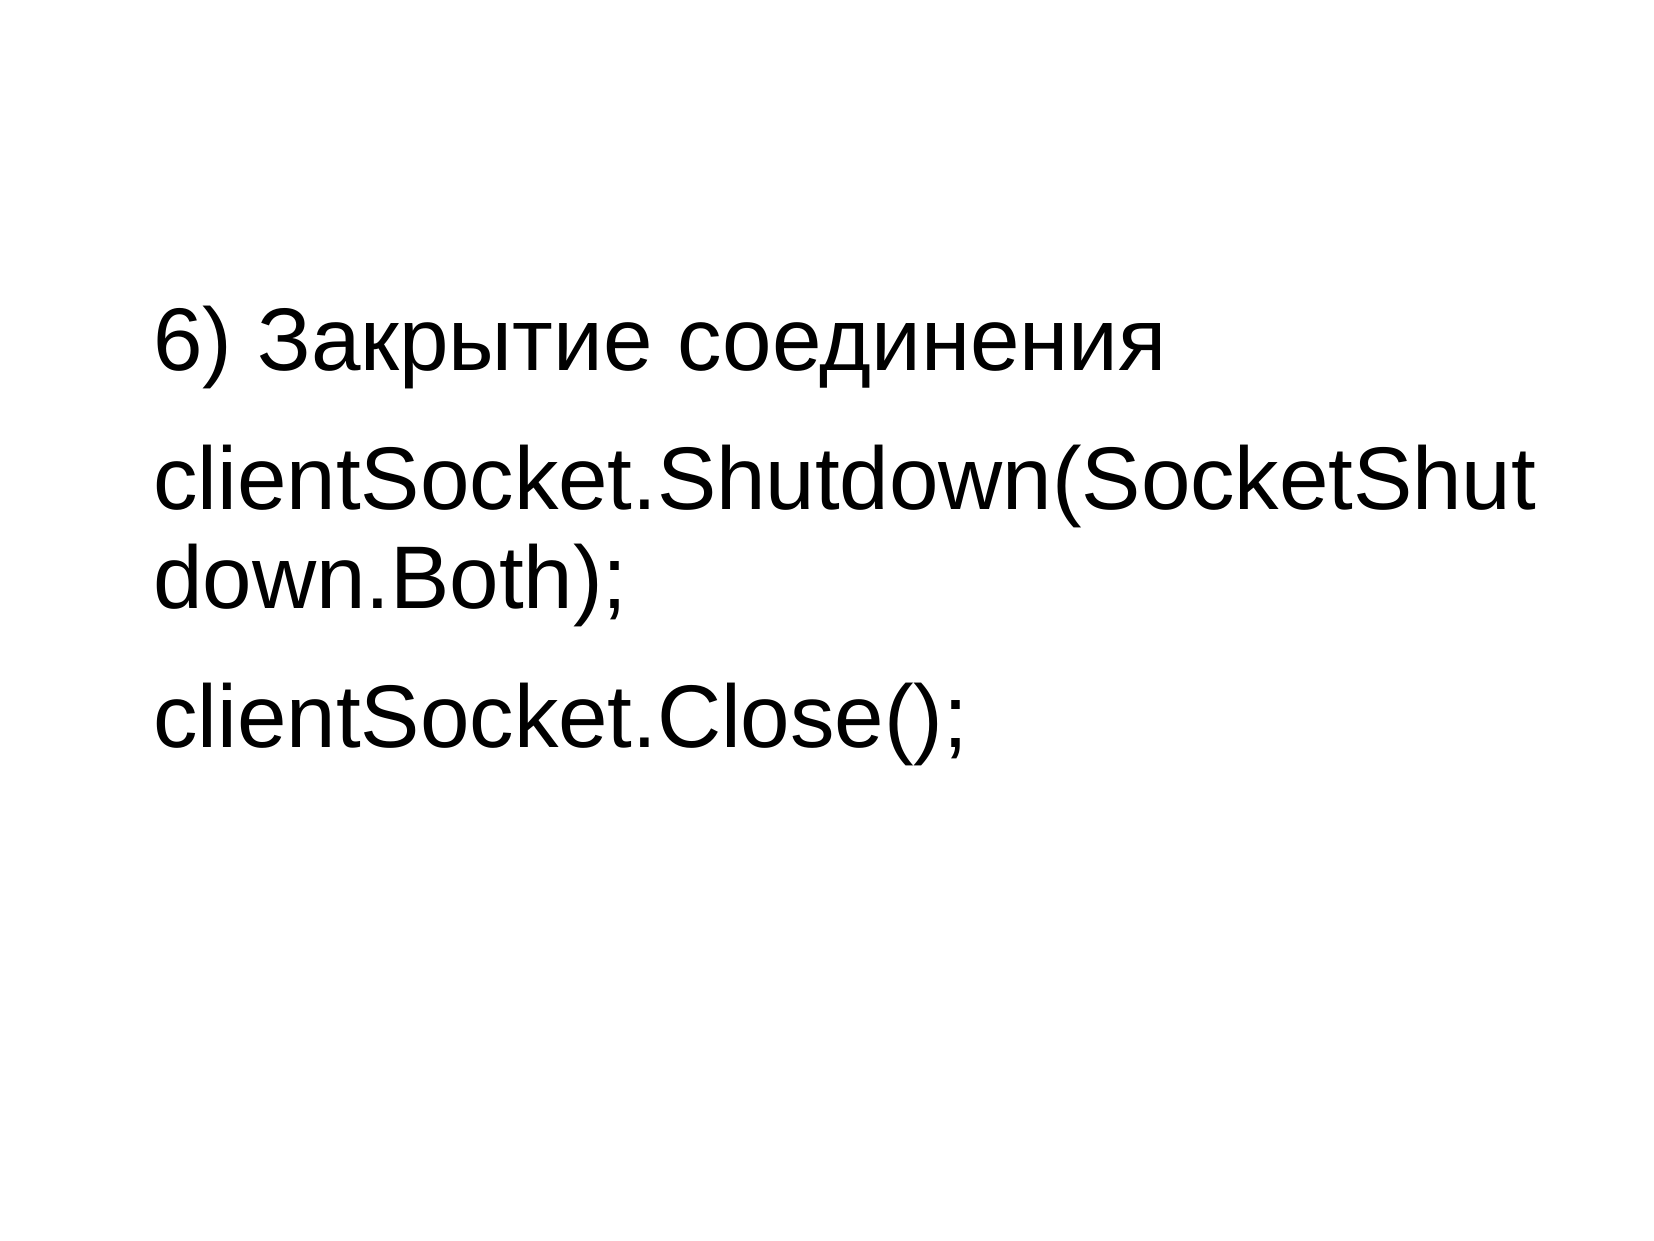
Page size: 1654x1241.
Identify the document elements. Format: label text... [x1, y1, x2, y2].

list 6) Закрытие соединения clientSocket.Shutdown(SocketShutdown.Both); clientSocket.Close(); [82, 290, 1571, 1010]
